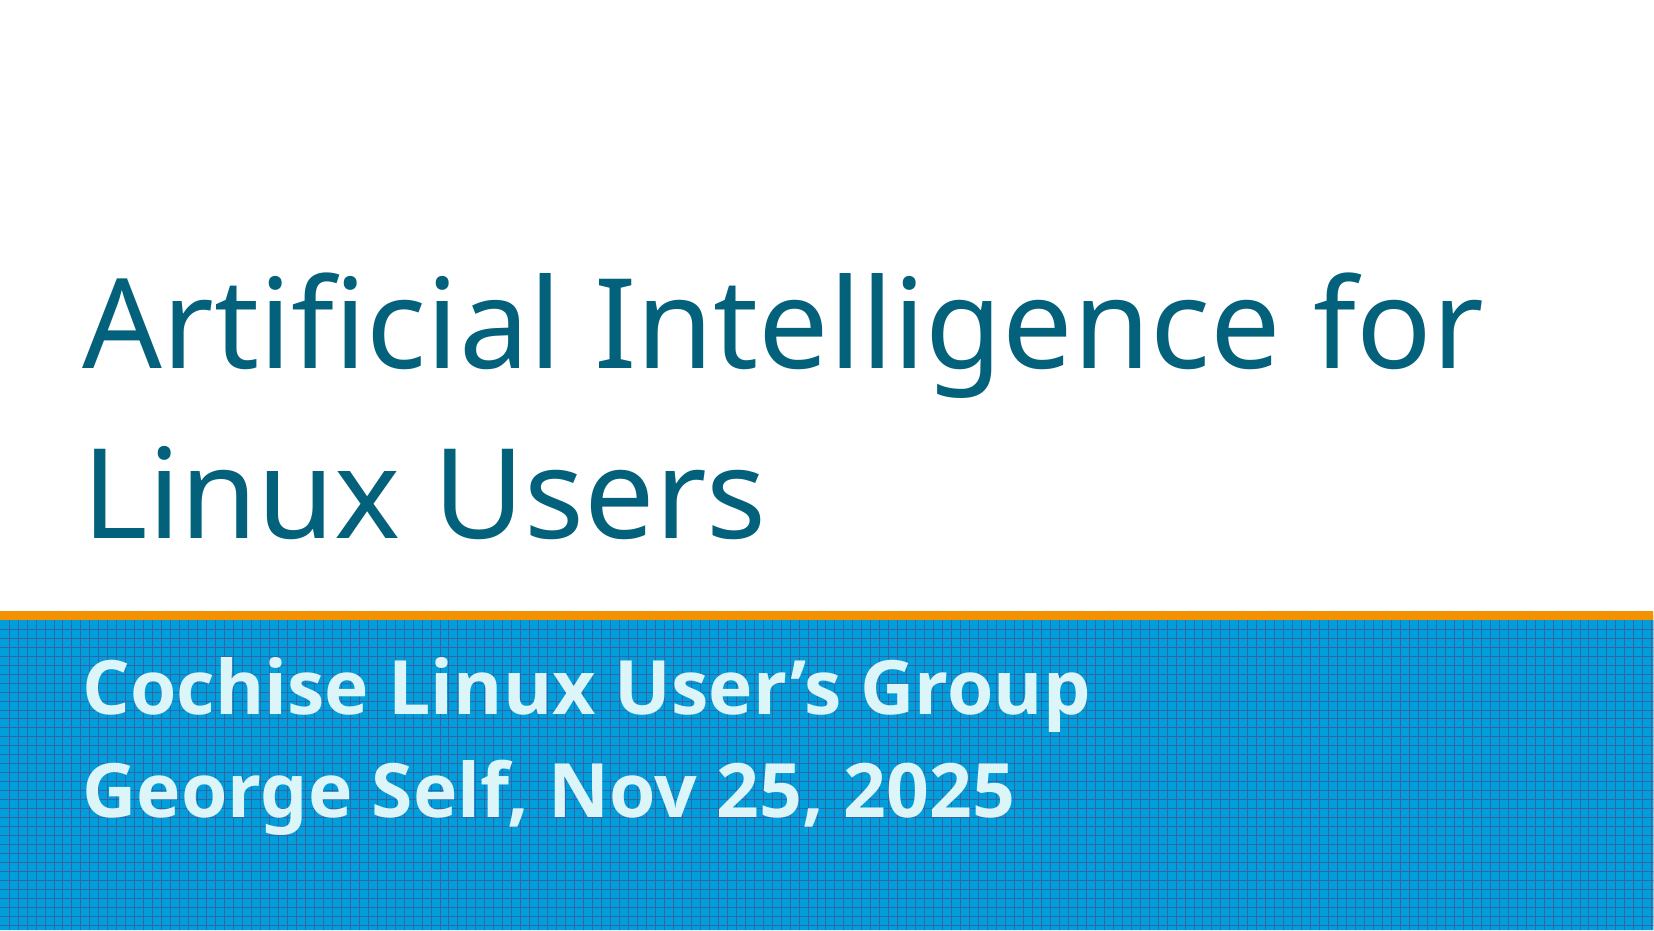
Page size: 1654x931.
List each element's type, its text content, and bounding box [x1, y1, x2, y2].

subtitle Cochise Linux User’s Group George Self, Nov 25, 2025 [82, 634, 1571, 840]
title Artificial Intelligence for Linux Users [82, 44, 1571, 576]
